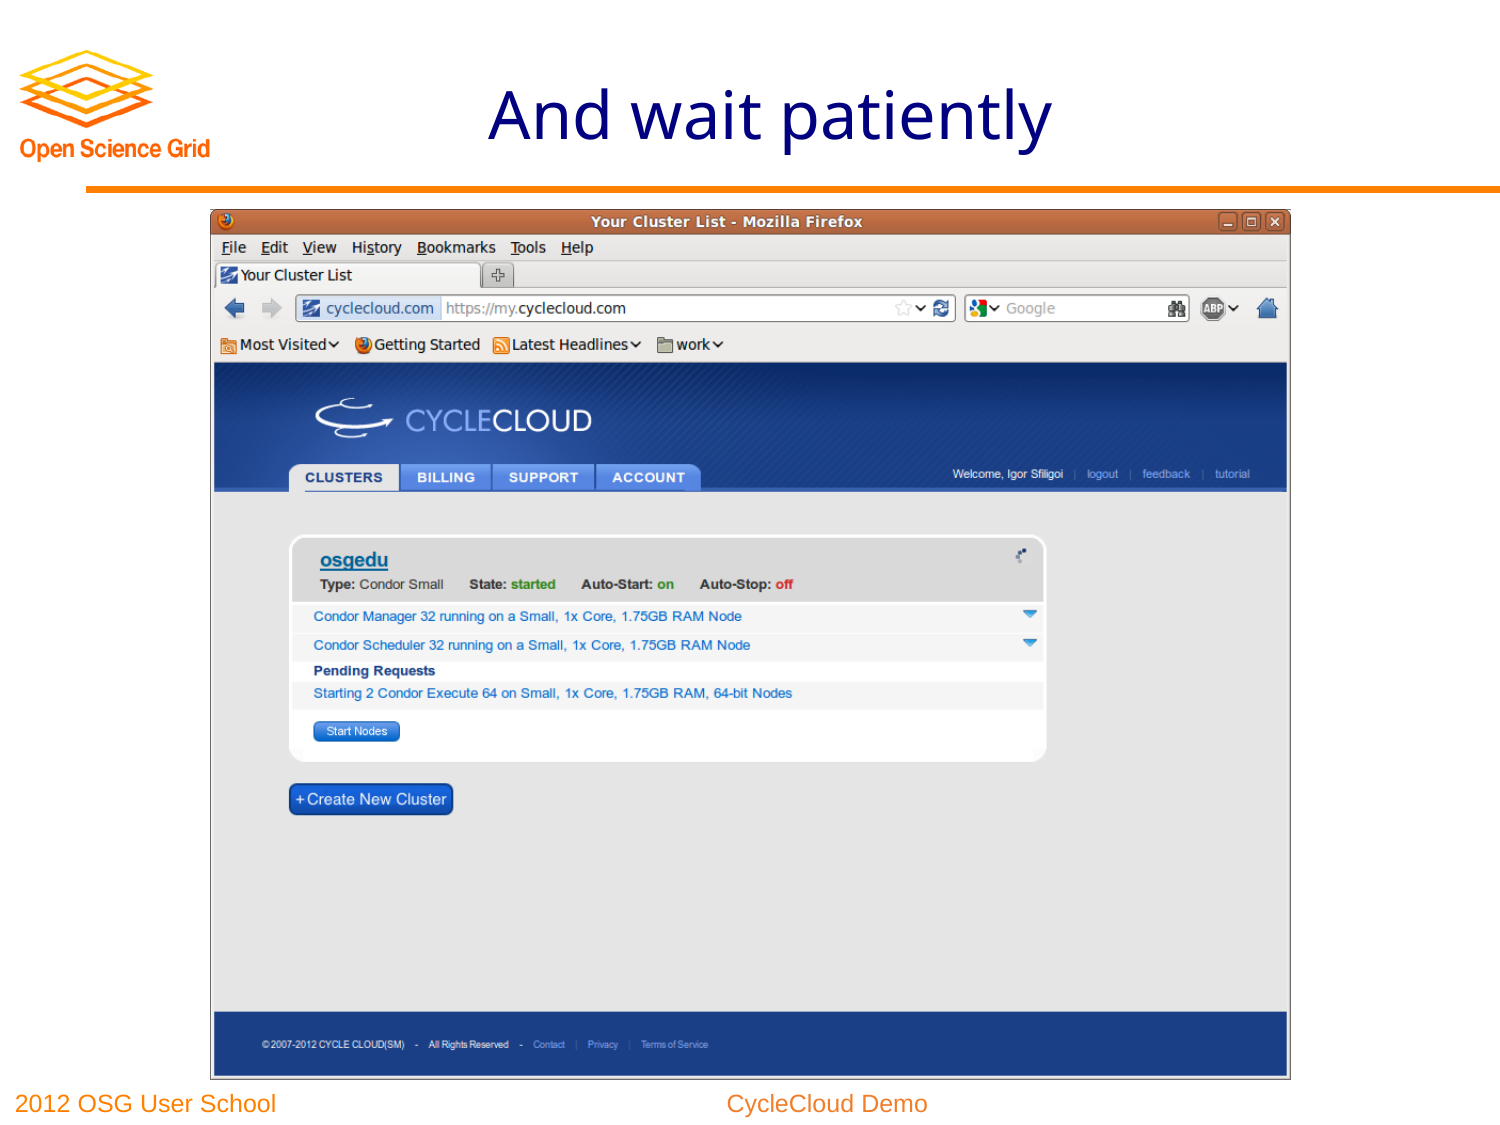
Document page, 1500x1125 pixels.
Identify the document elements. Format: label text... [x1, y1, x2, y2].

title And wait patiently [201, 18, 1342, 207]
picture [210, 209, 1291, 1081]
picture [0, 27, 201, 179]
